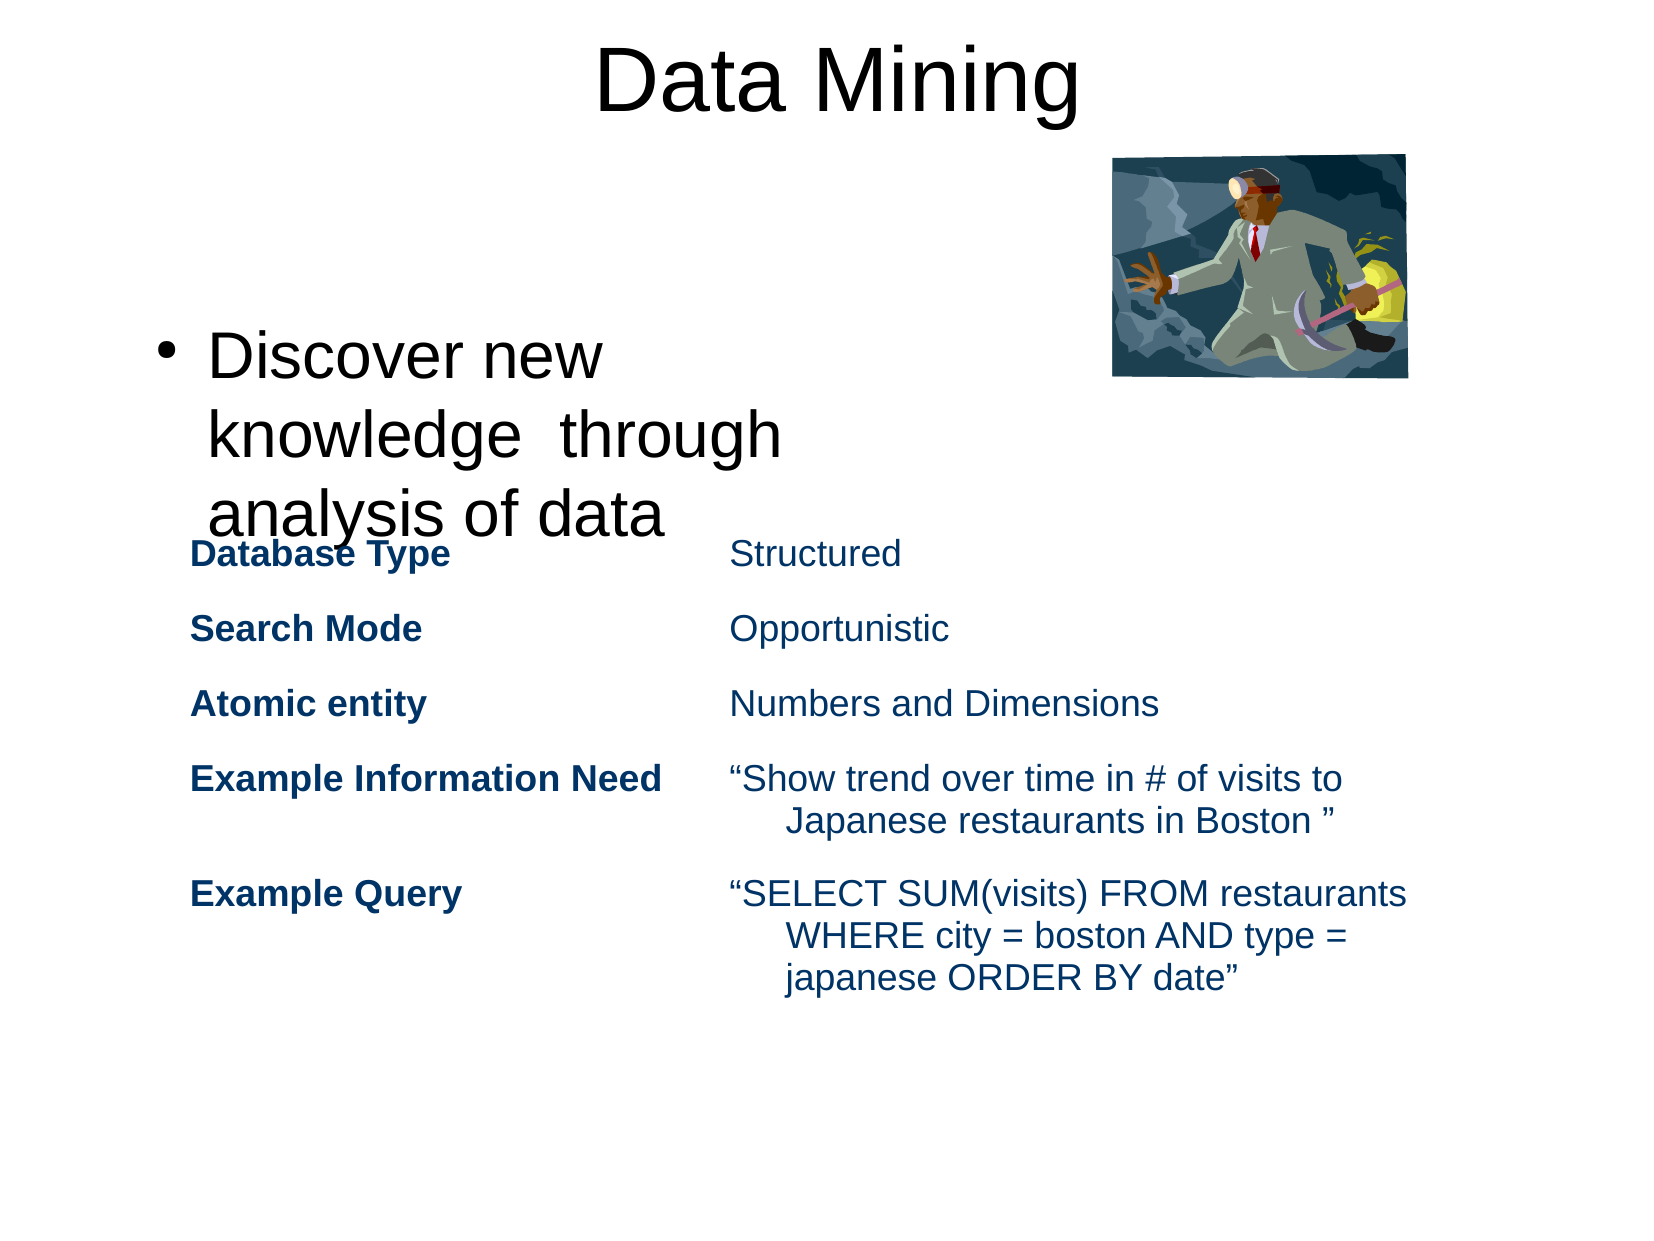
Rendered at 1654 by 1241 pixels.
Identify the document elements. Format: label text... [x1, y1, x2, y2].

table_header Database Type [175, 525, 715, 600]
table_header Structured [715, 525, 1425, 600]
table_cell “SELECT SUM(visits) FROM restaurants WHERE city = boston AND type = japanese ORDER BY date” [715, 865, 1425, 1030]
table_cell Numbers and Dimensions [715, 675, 1425, 750]
table_cell Atomic entity [175, 675, 715, 750]
table_cell Example Query [175, 865, 715, 1030]
table_cell “Show trend over time in # of visits to Japanese restaurants in Boston ” [715, 750, 1425, 865]
table_cell Opportunistic [715, 600, 1425, 675]
title Data Mining [297, 12, 1346, 138]
chart [1112, 150, 1413, 383]
table_cell Search Mode [175, 600, 715, 675]
list Discover new knowledge through analysis of data [137, 312, 925, 553]
table_cell Example Information Need [175, 750, 715, 865]
